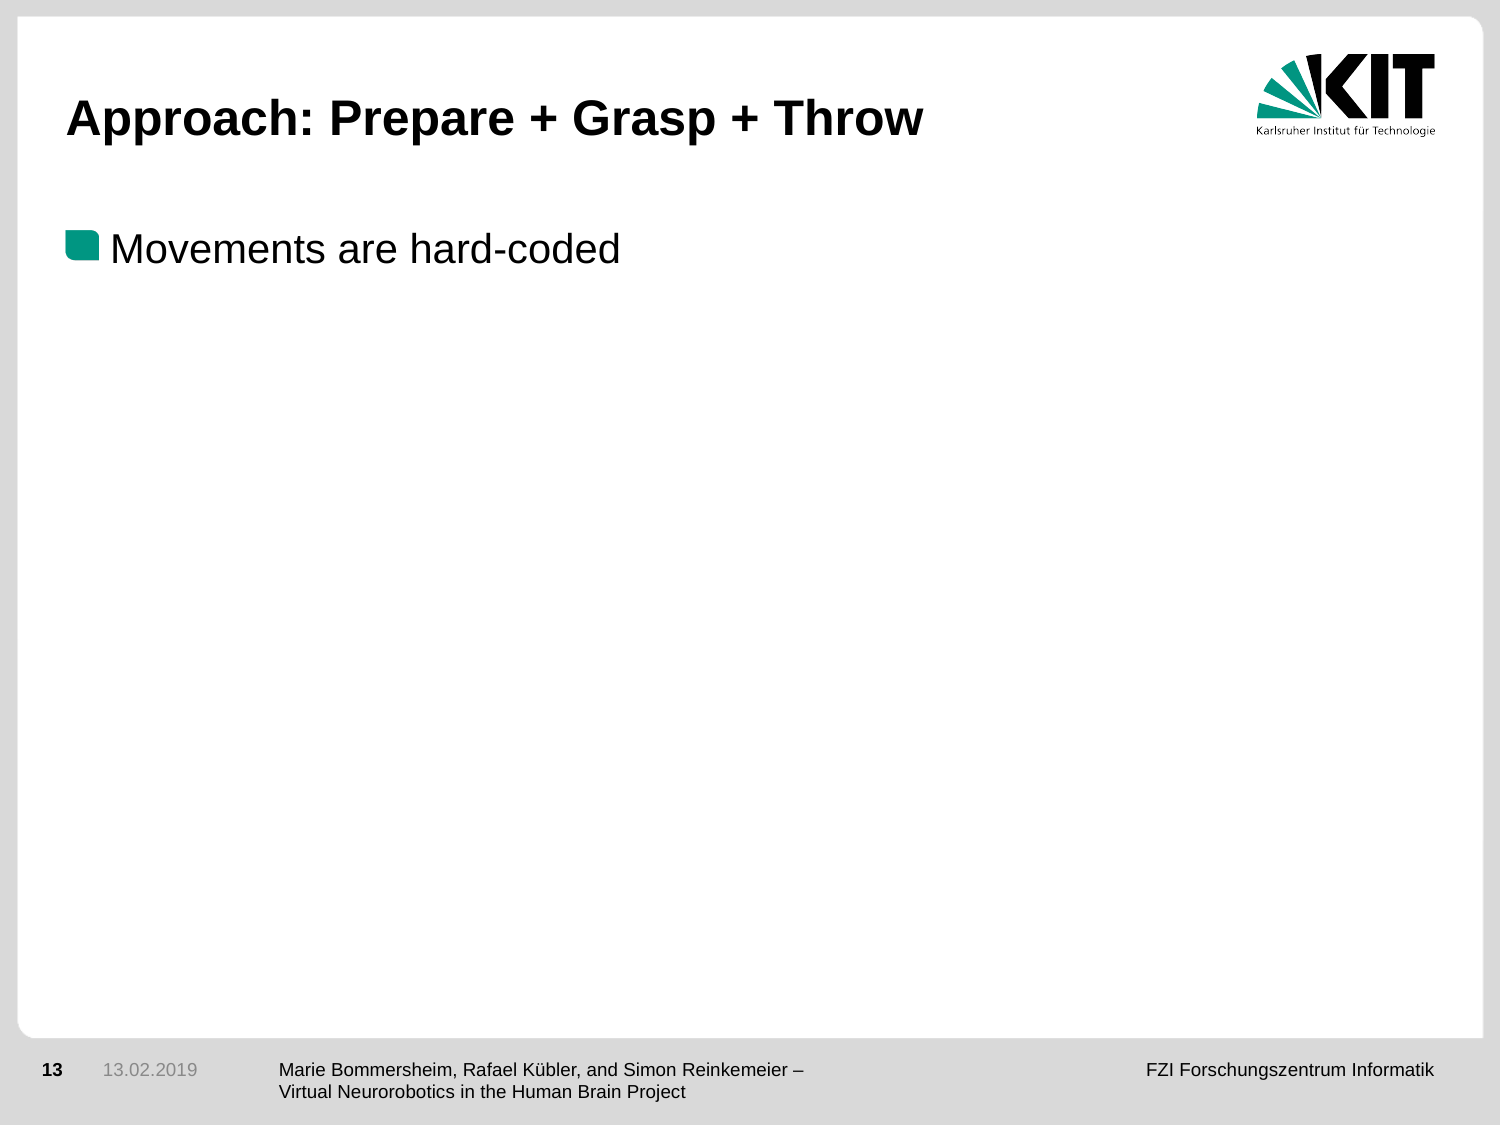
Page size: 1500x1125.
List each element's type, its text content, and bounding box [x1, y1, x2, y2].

slide_number <Foliennummer> [41, 1057, 96, 1106]
list Movements are hard-coded [65, 197, 1435, 1002]
picture [0, 0, 1500, 1125]
title Approach: Prepare + Grasp + Throw [65, 64, 1192, 147]
slide_number 13.02.2019 [102, 1057, 272, 1118]
